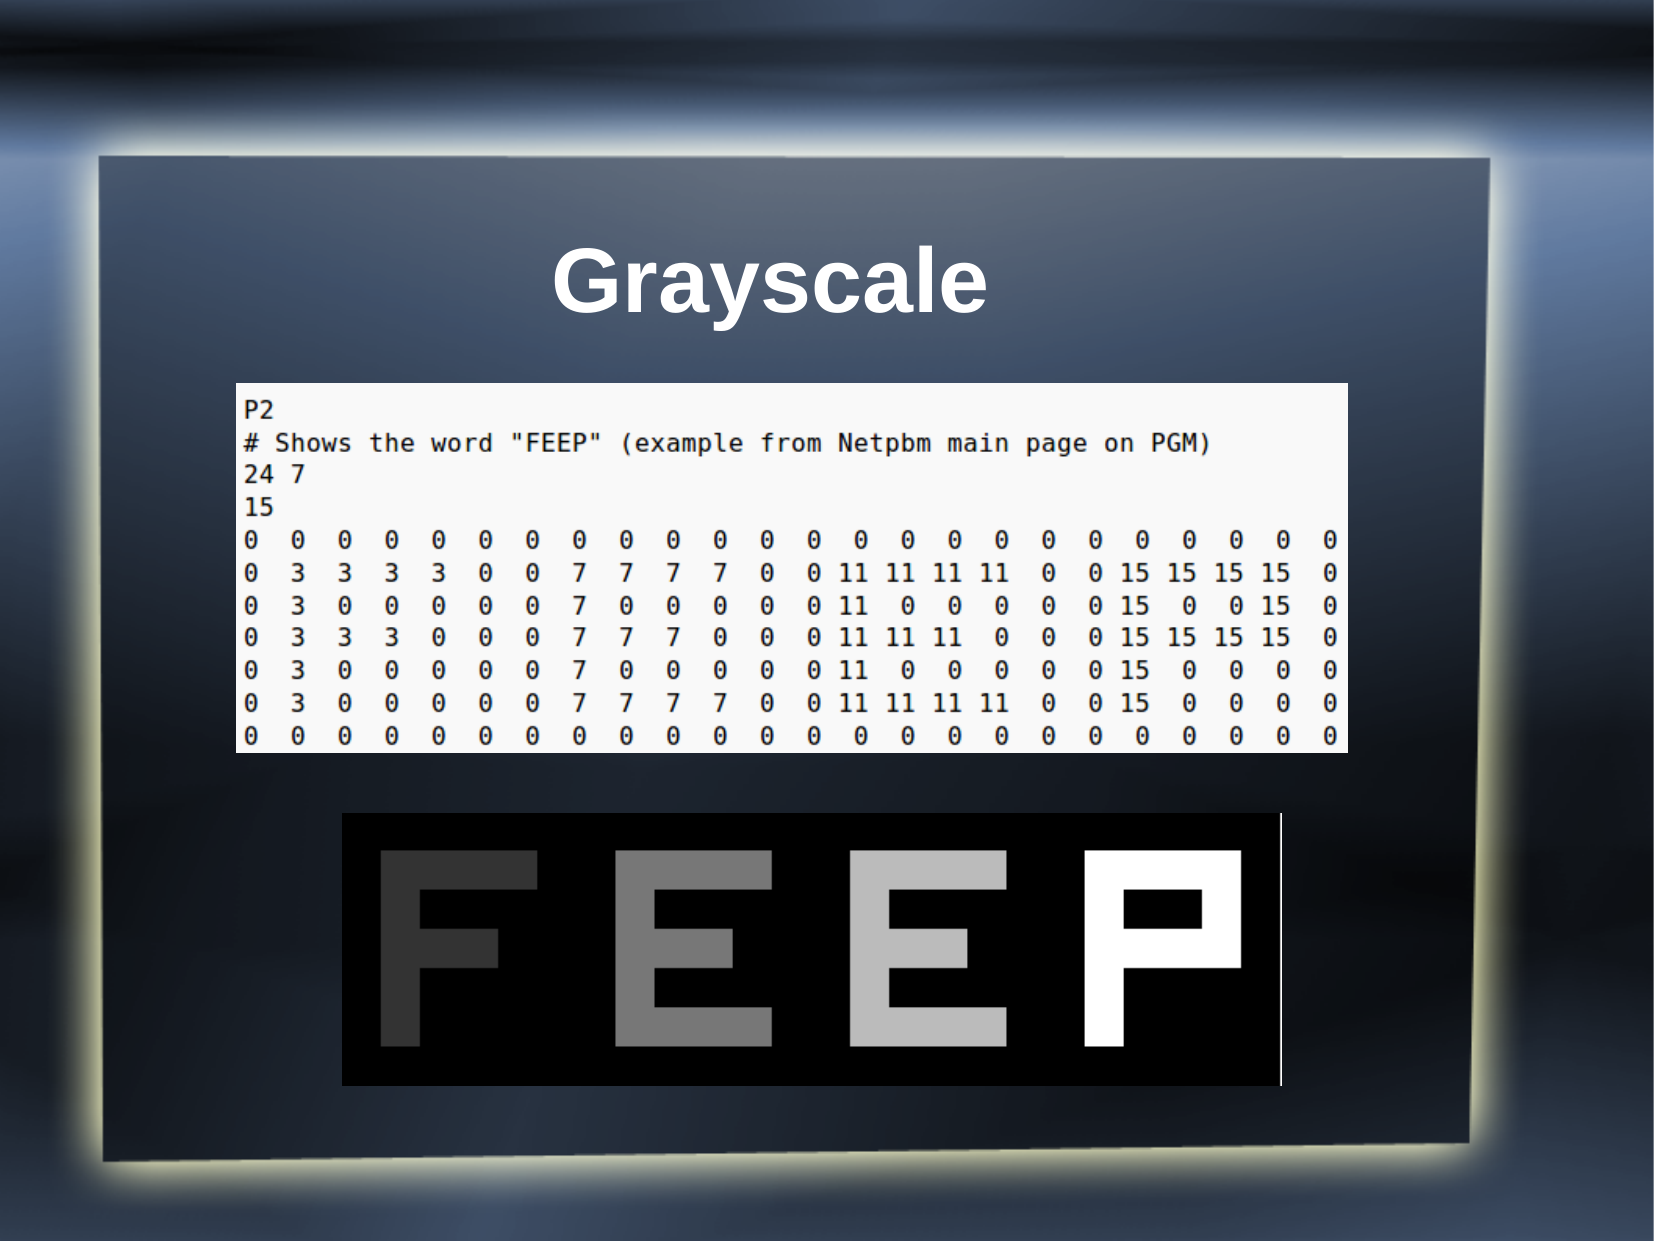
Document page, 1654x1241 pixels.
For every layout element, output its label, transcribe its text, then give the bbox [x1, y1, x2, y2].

title Grayscale [124, 177, 1418, 384]
picture [0, 0, 1654, 1241]
